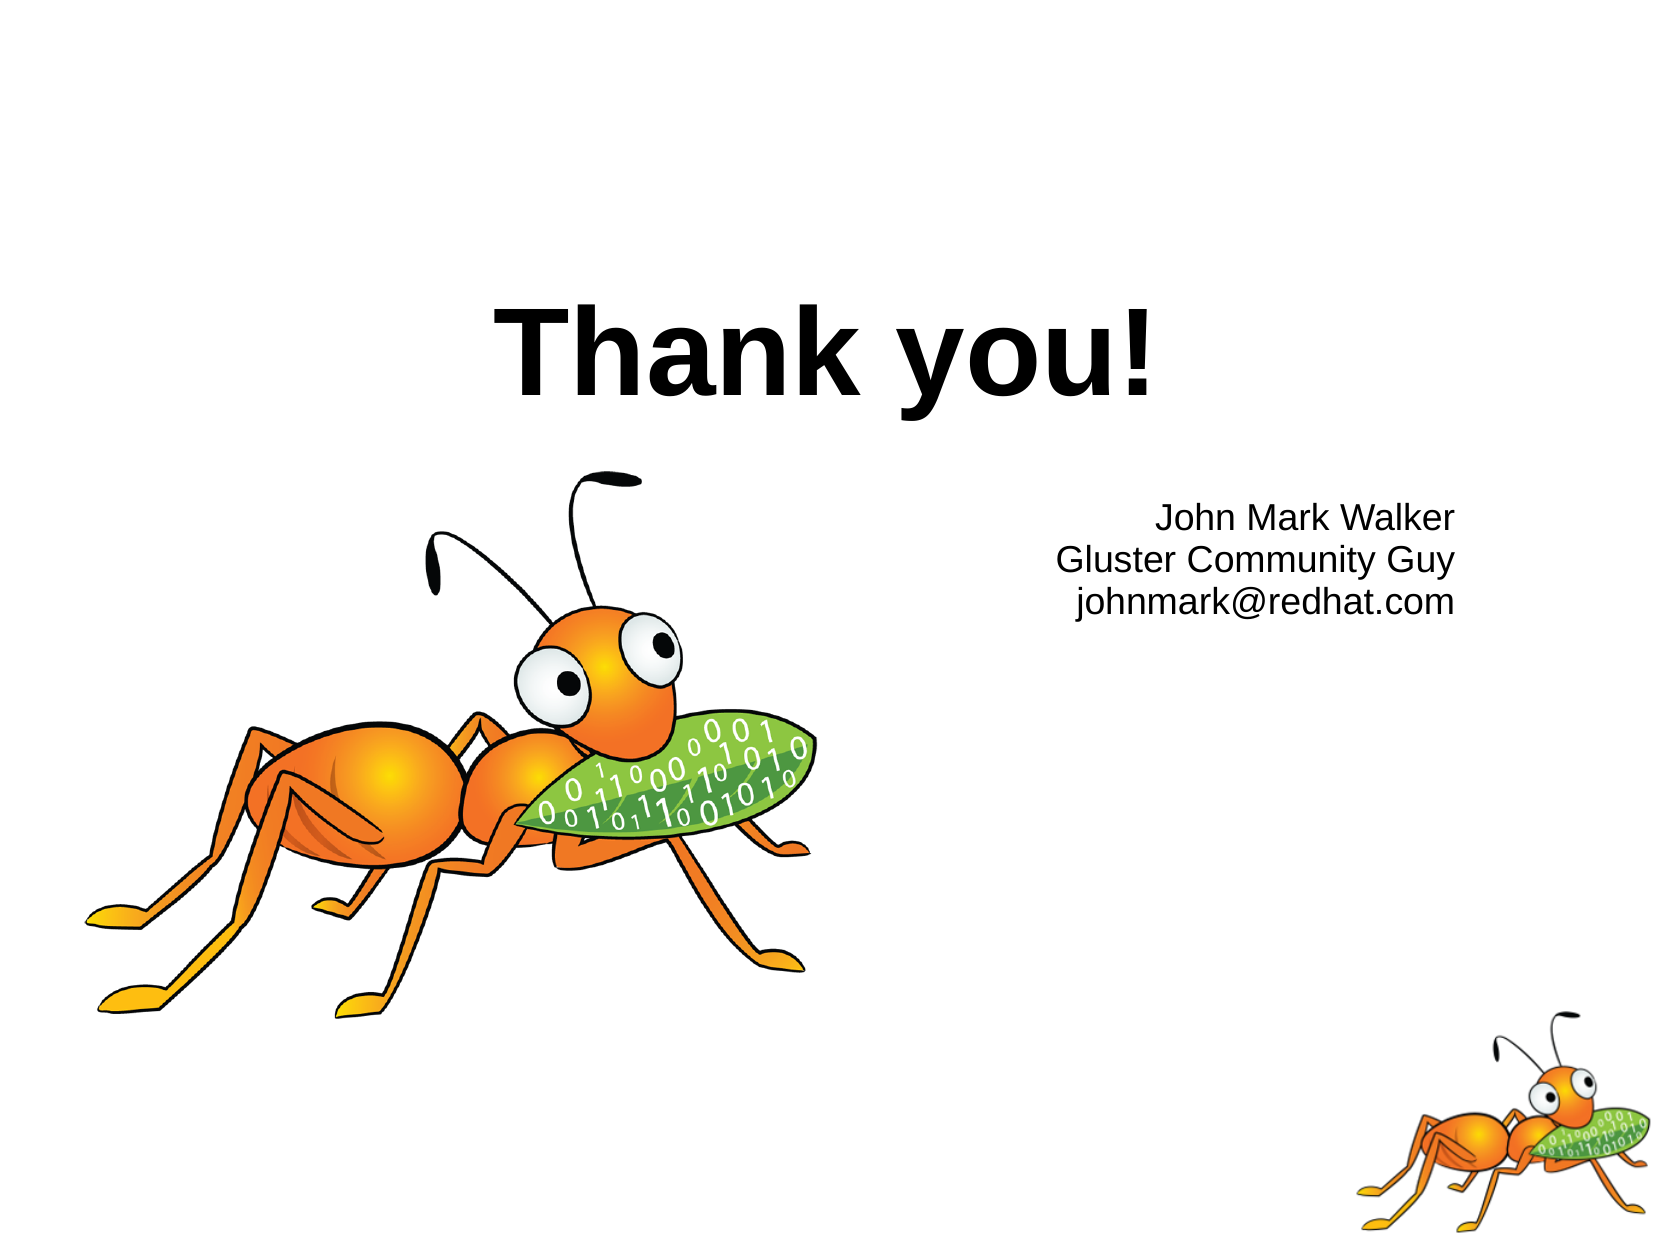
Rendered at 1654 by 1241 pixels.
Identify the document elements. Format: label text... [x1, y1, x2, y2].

text_box John Mark Walker Gluster Community Guy johnmark@redhat.com [990, 447, 1471, 672]
picture [75, 464, 826, 1027]
picture [1353, 1009, 1654, 1235]
subtitle Thank you! [82, 282, 1571, 423]
